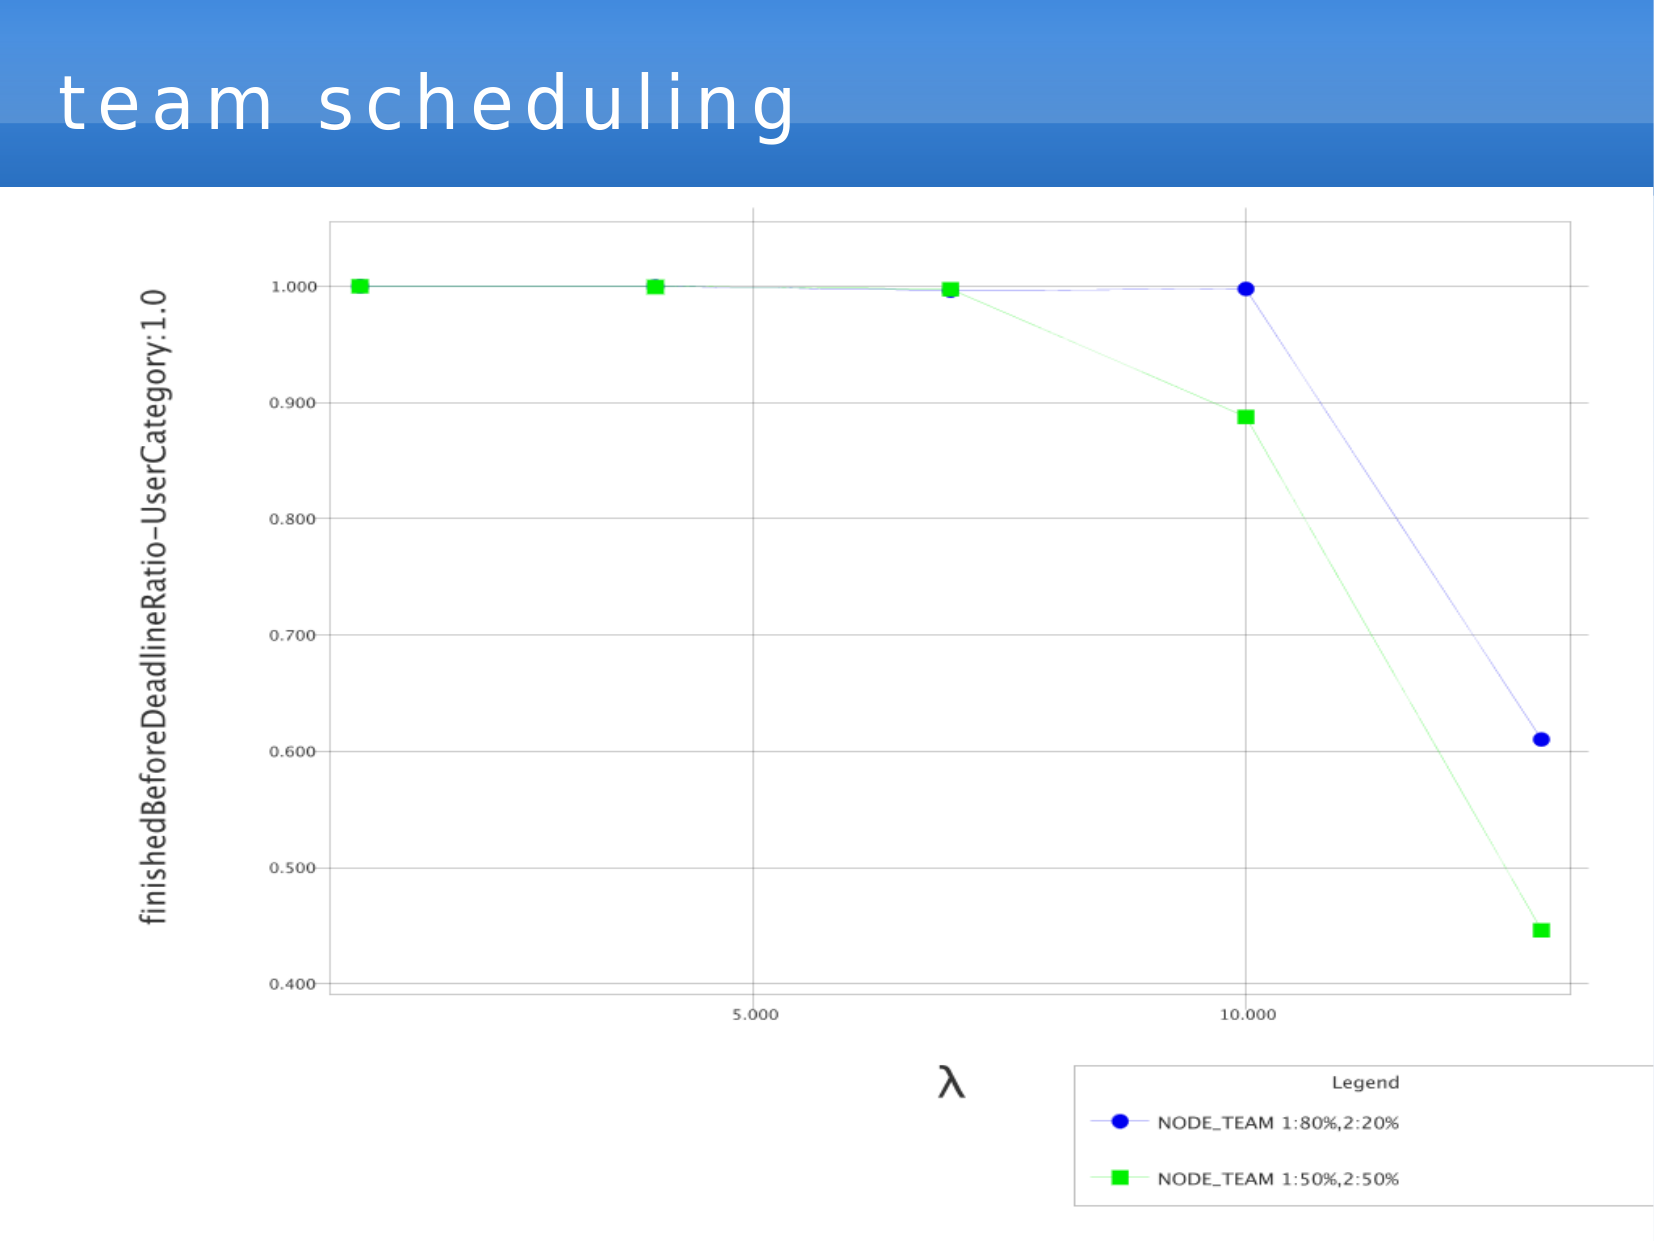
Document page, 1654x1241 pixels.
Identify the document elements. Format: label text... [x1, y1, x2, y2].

picture [0, 0, 1654, 1241]
title team scheduling [59, 29, 1270, 178]
